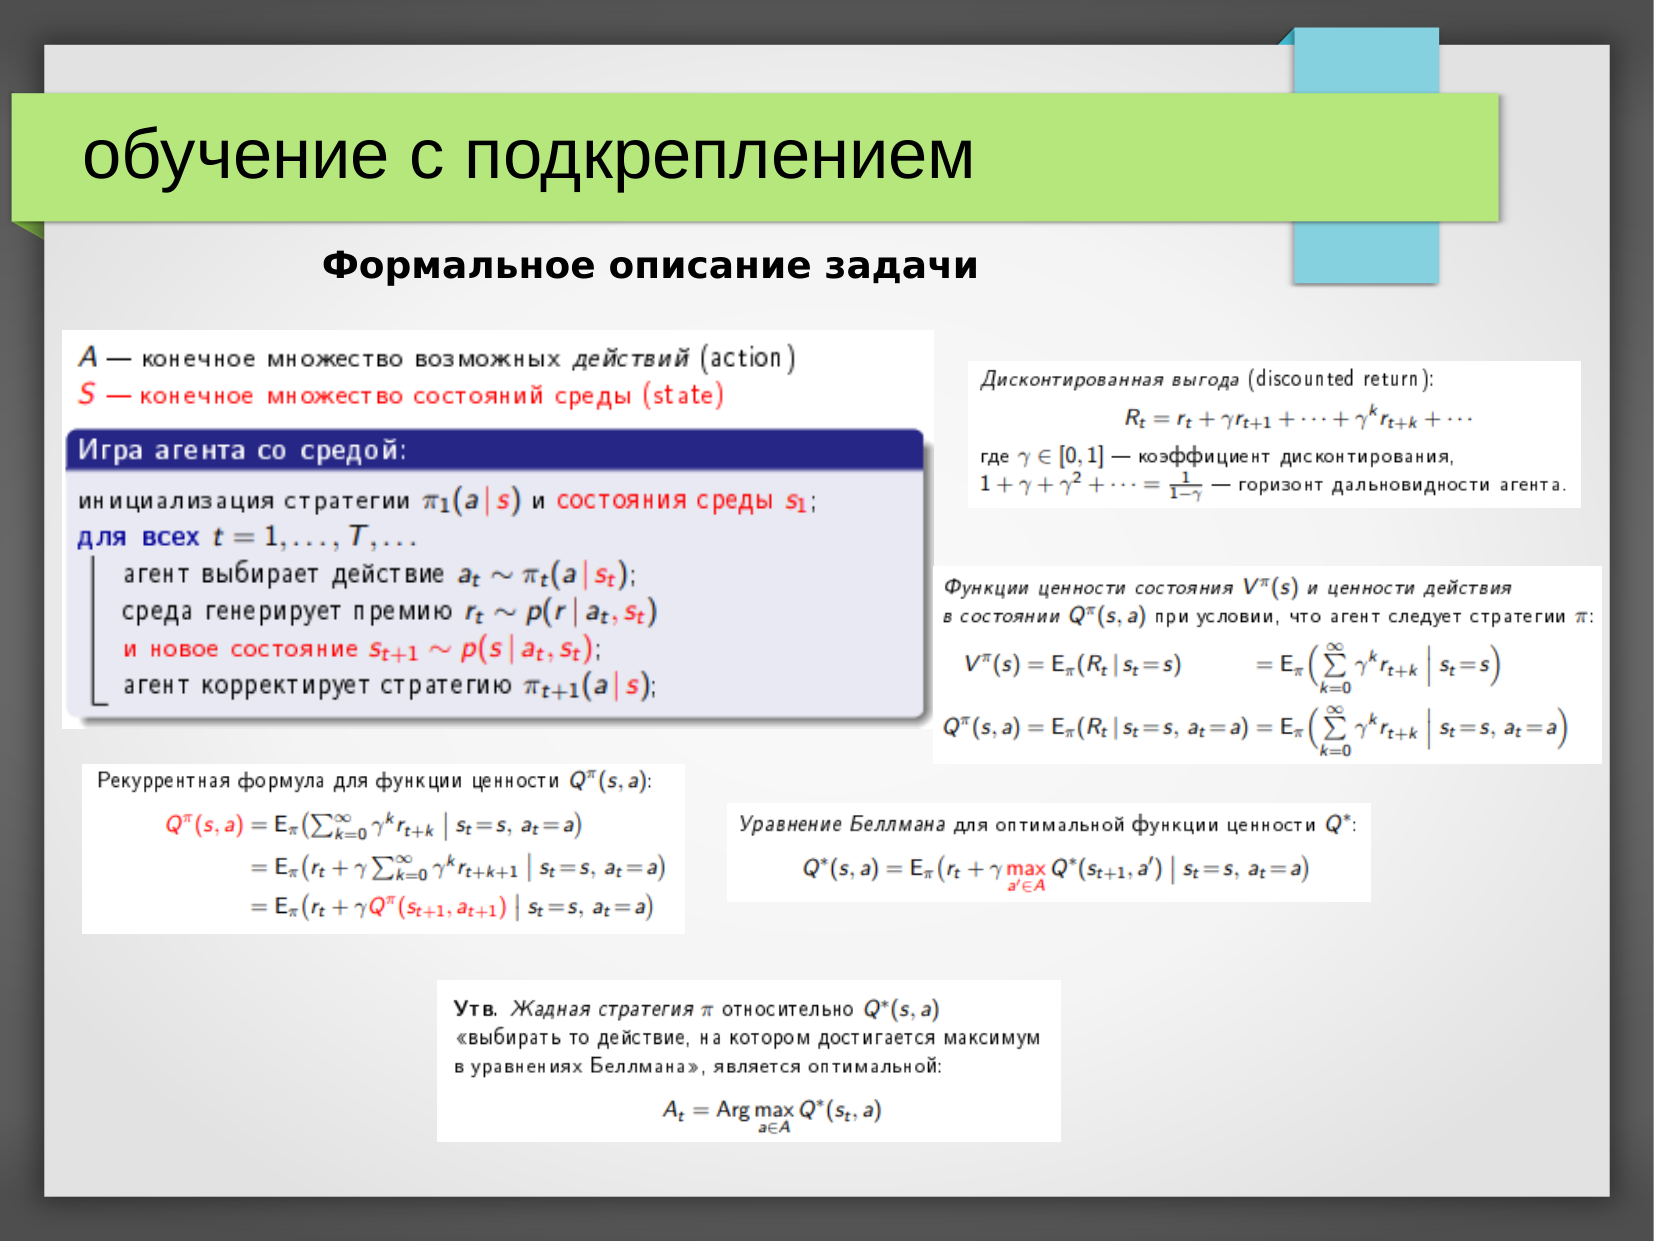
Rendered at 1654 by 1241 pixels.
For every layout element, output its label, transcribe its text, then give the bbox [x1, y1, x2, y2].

picture [0, 0, 1654, 1241]
text_box Формальное описание задачи [307, 236, 1004, 308]
title обучение с подкреплением [82, 94, 1264, 213]
